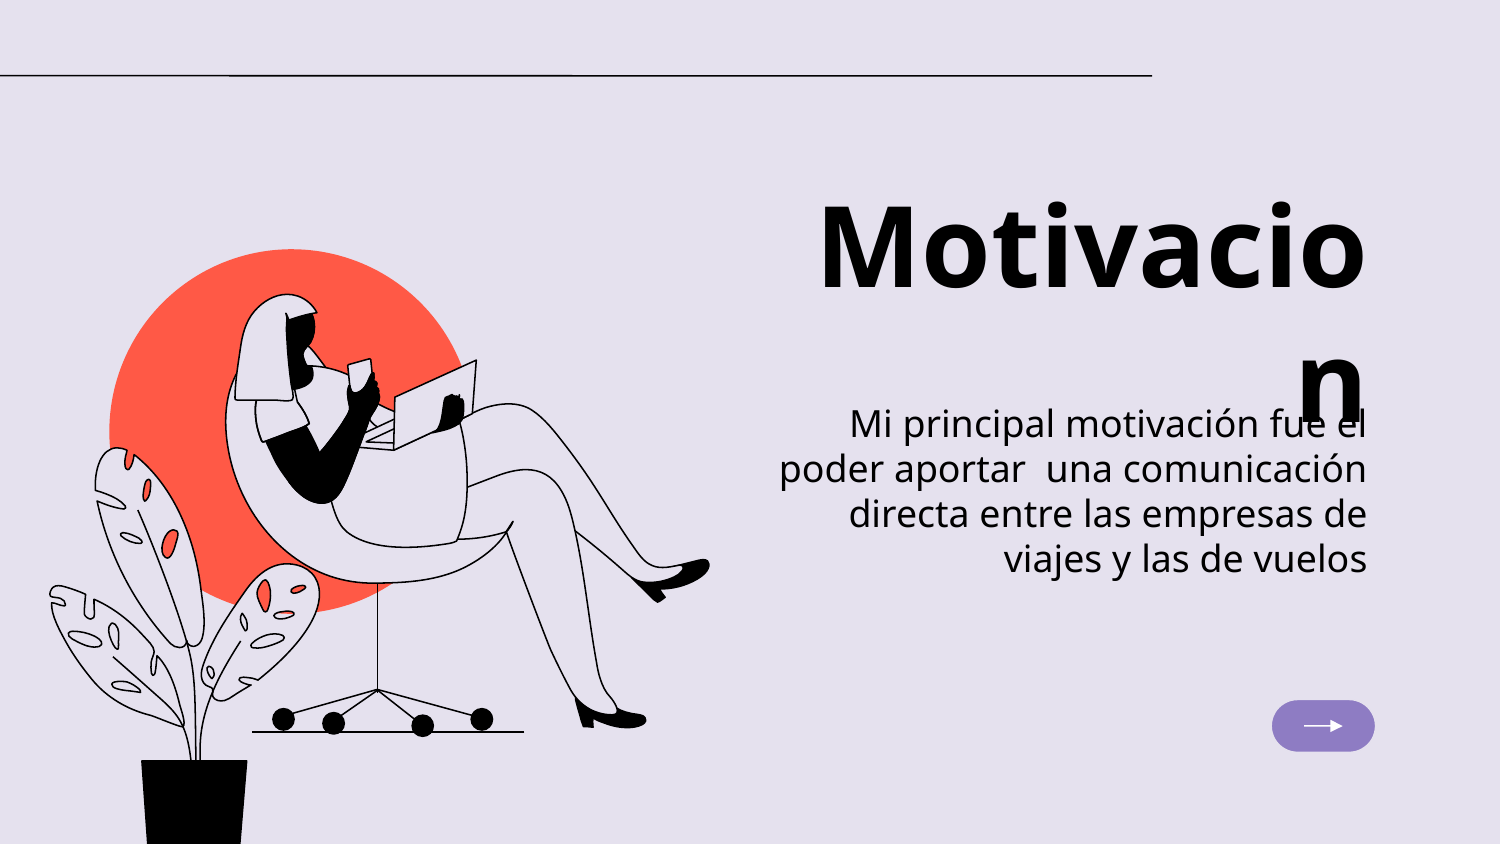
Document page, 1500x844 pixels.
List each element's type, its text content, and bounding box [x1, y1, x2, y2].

text_box [412, 715, 434, 737]
title Motivacion [726, 241, 1384, 378]
text_box [141, 760, 247, 844]
text_box [95, 249, 709, 728]
text_box [322, 712, 345, 734]
text_box [471, 708, 493, 731]
text_box [272, 708, 295, 731]
text_box [49, 585, 185, 727]
subtitle Mi principal motivación fue el poder aportar una comunicación directa entre las empresas de viajes y las de vuelos [726, 385, 1384, 603]
